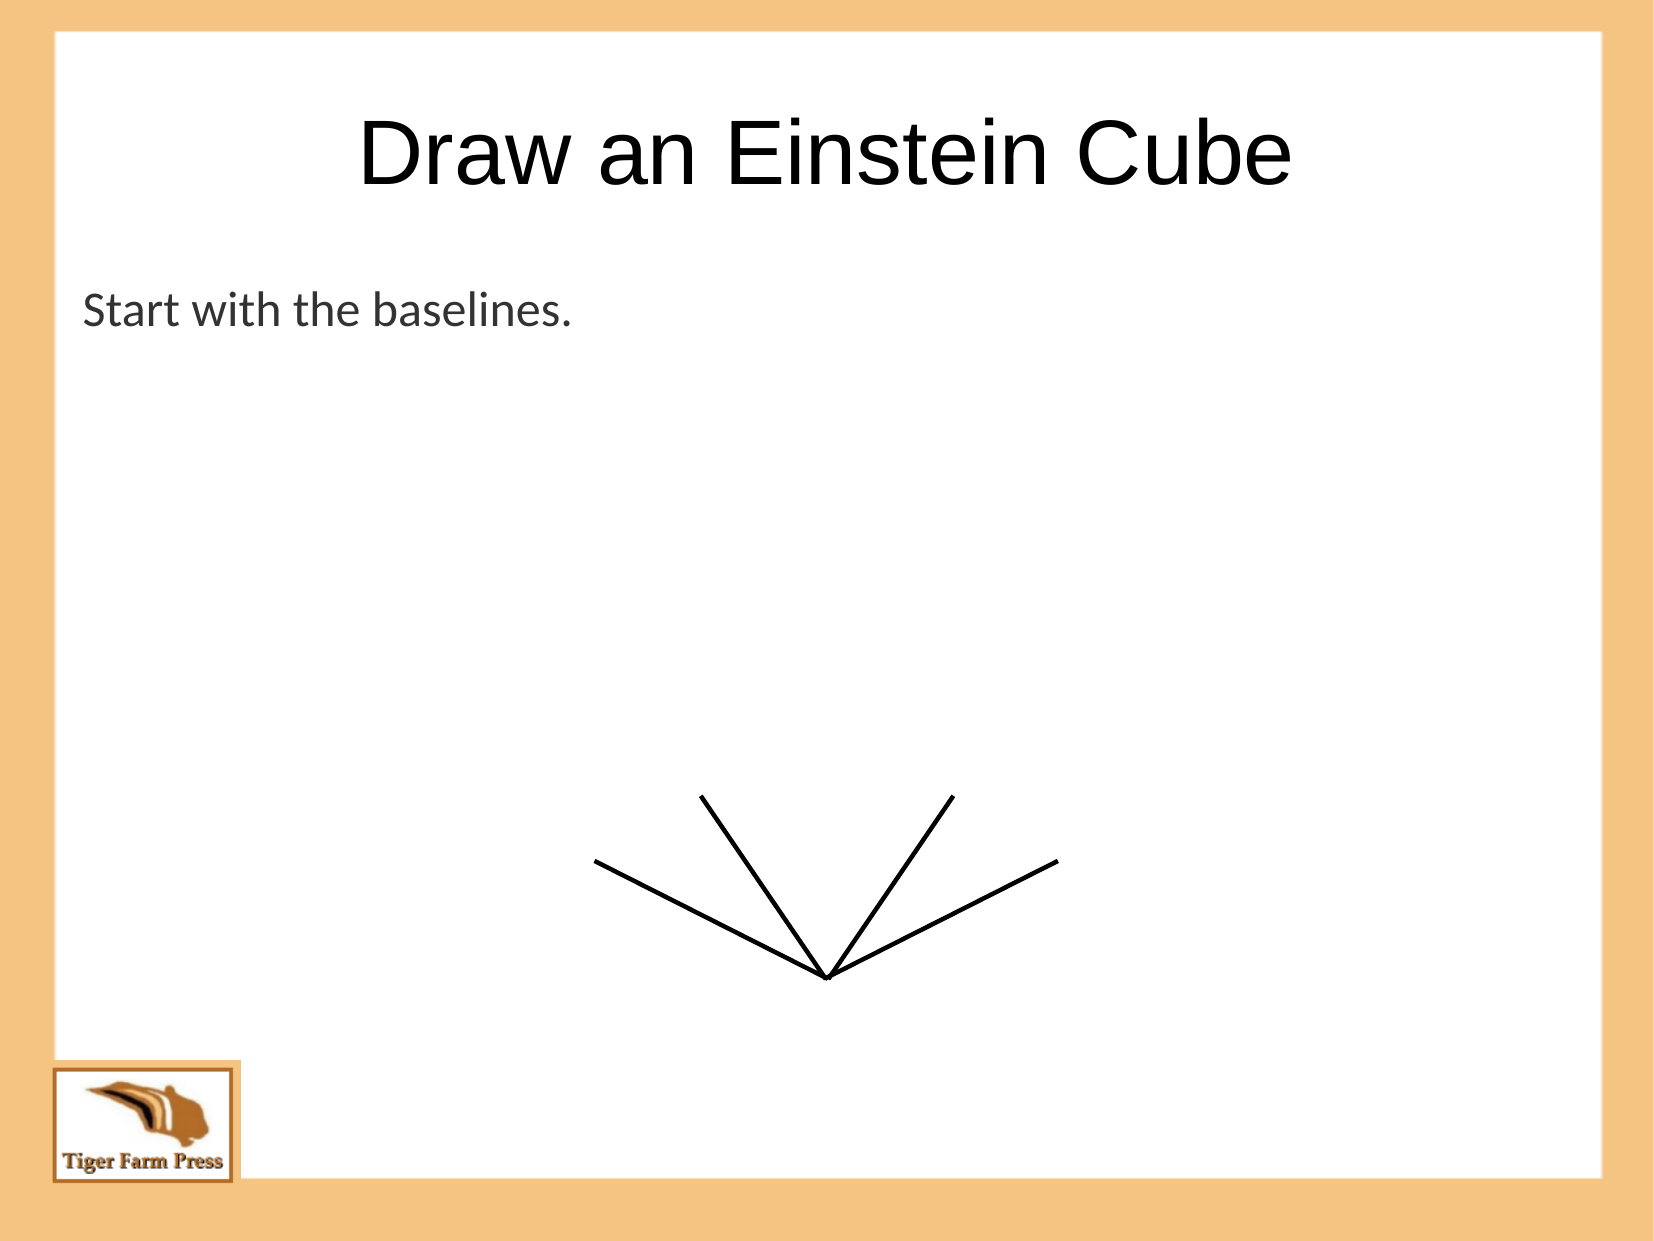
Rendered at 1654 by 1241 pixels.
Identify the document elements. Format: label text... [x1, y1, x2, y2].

title Draw an Einstein Cube [82, 49, 1571, 257]
list Start with the baselines. [82, 290, 1571, 1109]
picture [0, 0, 1654, 1241]
